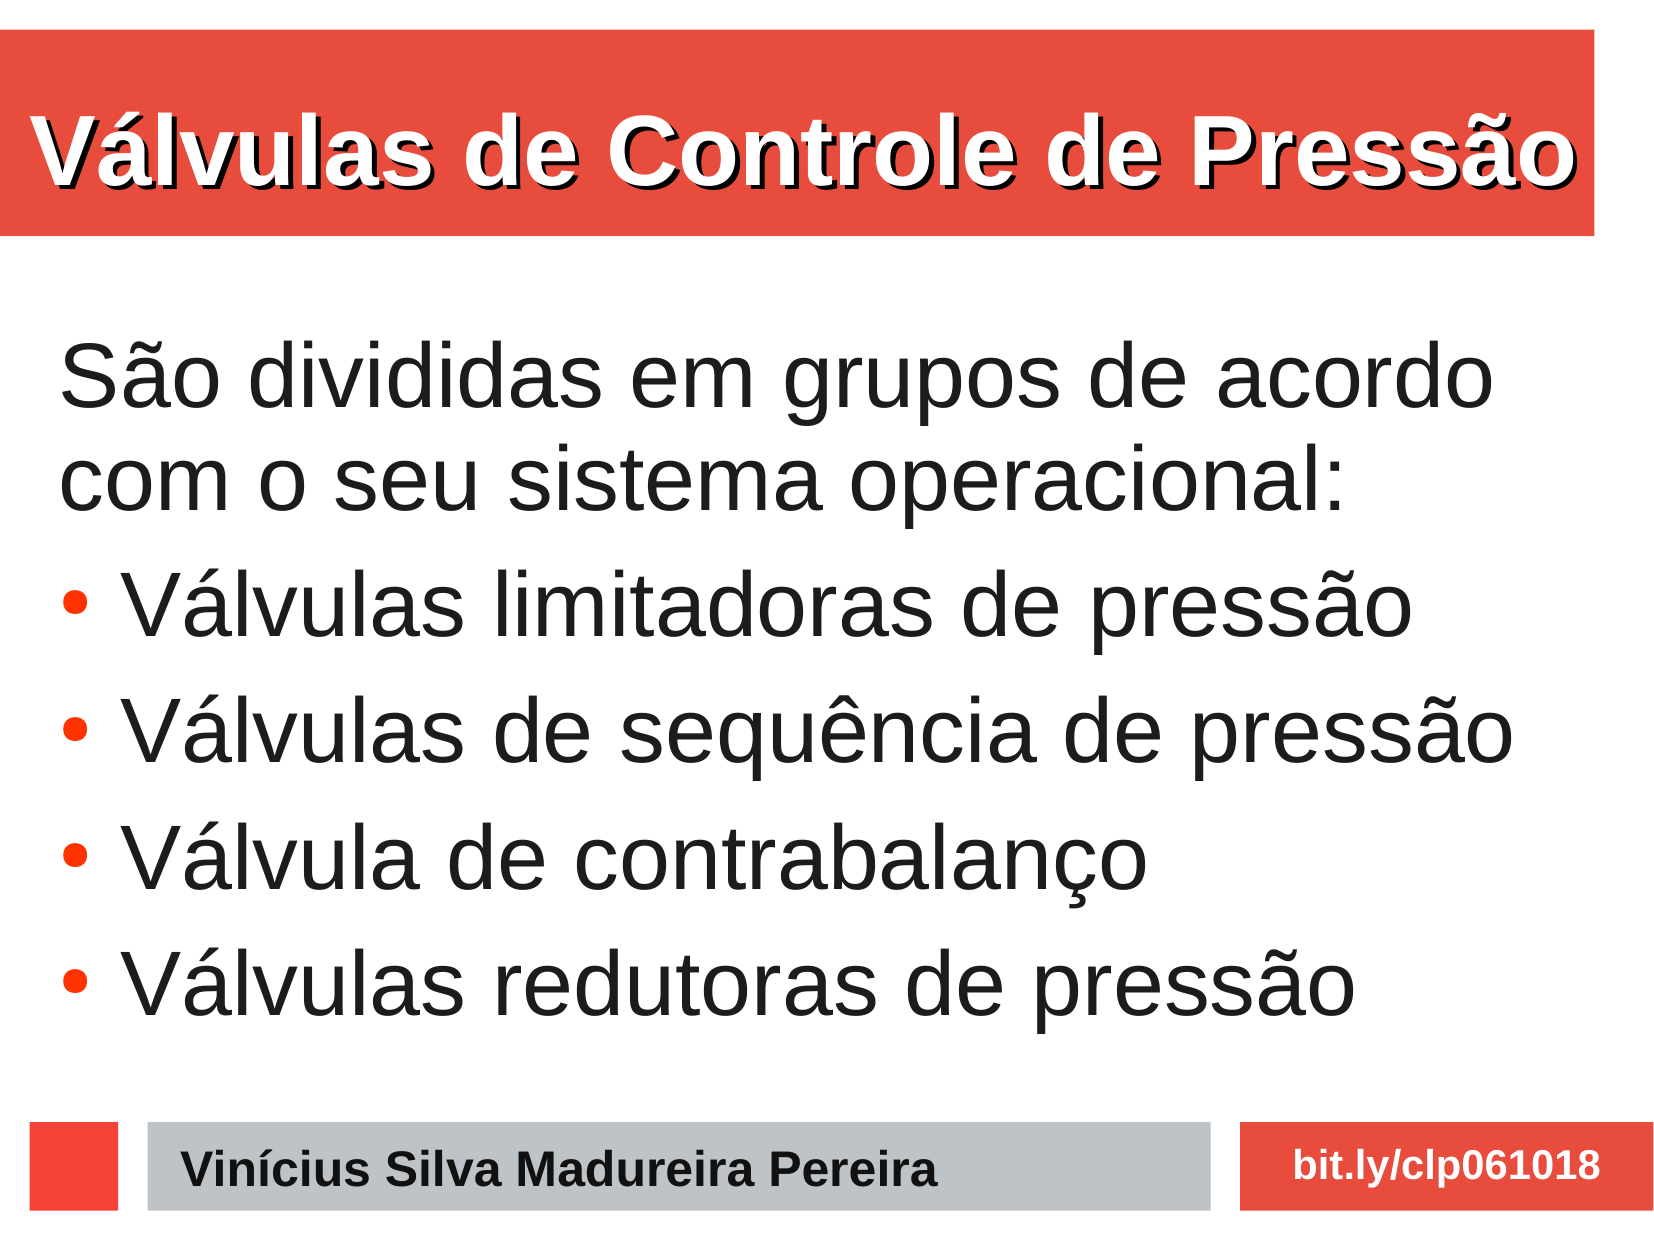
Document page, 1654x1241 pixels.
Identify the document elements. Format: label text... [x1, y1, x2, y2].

text_box bit.ly/clp061018 [1228, 1133, 1654, 1205]
text_box Vinícius Silva Madureira Pereira [165, 1133, 1170, 1205]
list São divididas em grupos de acordo com o seu sistema operacional: Válvulas limitadoras de pressão Válvulas de sequência de pressão Válvula de contrabalanço Válvulas redutoras de pressão [59, 324, 1565, 1093]
title Válvulas de Controle de Pressão [29, 59, 1589, 207]
